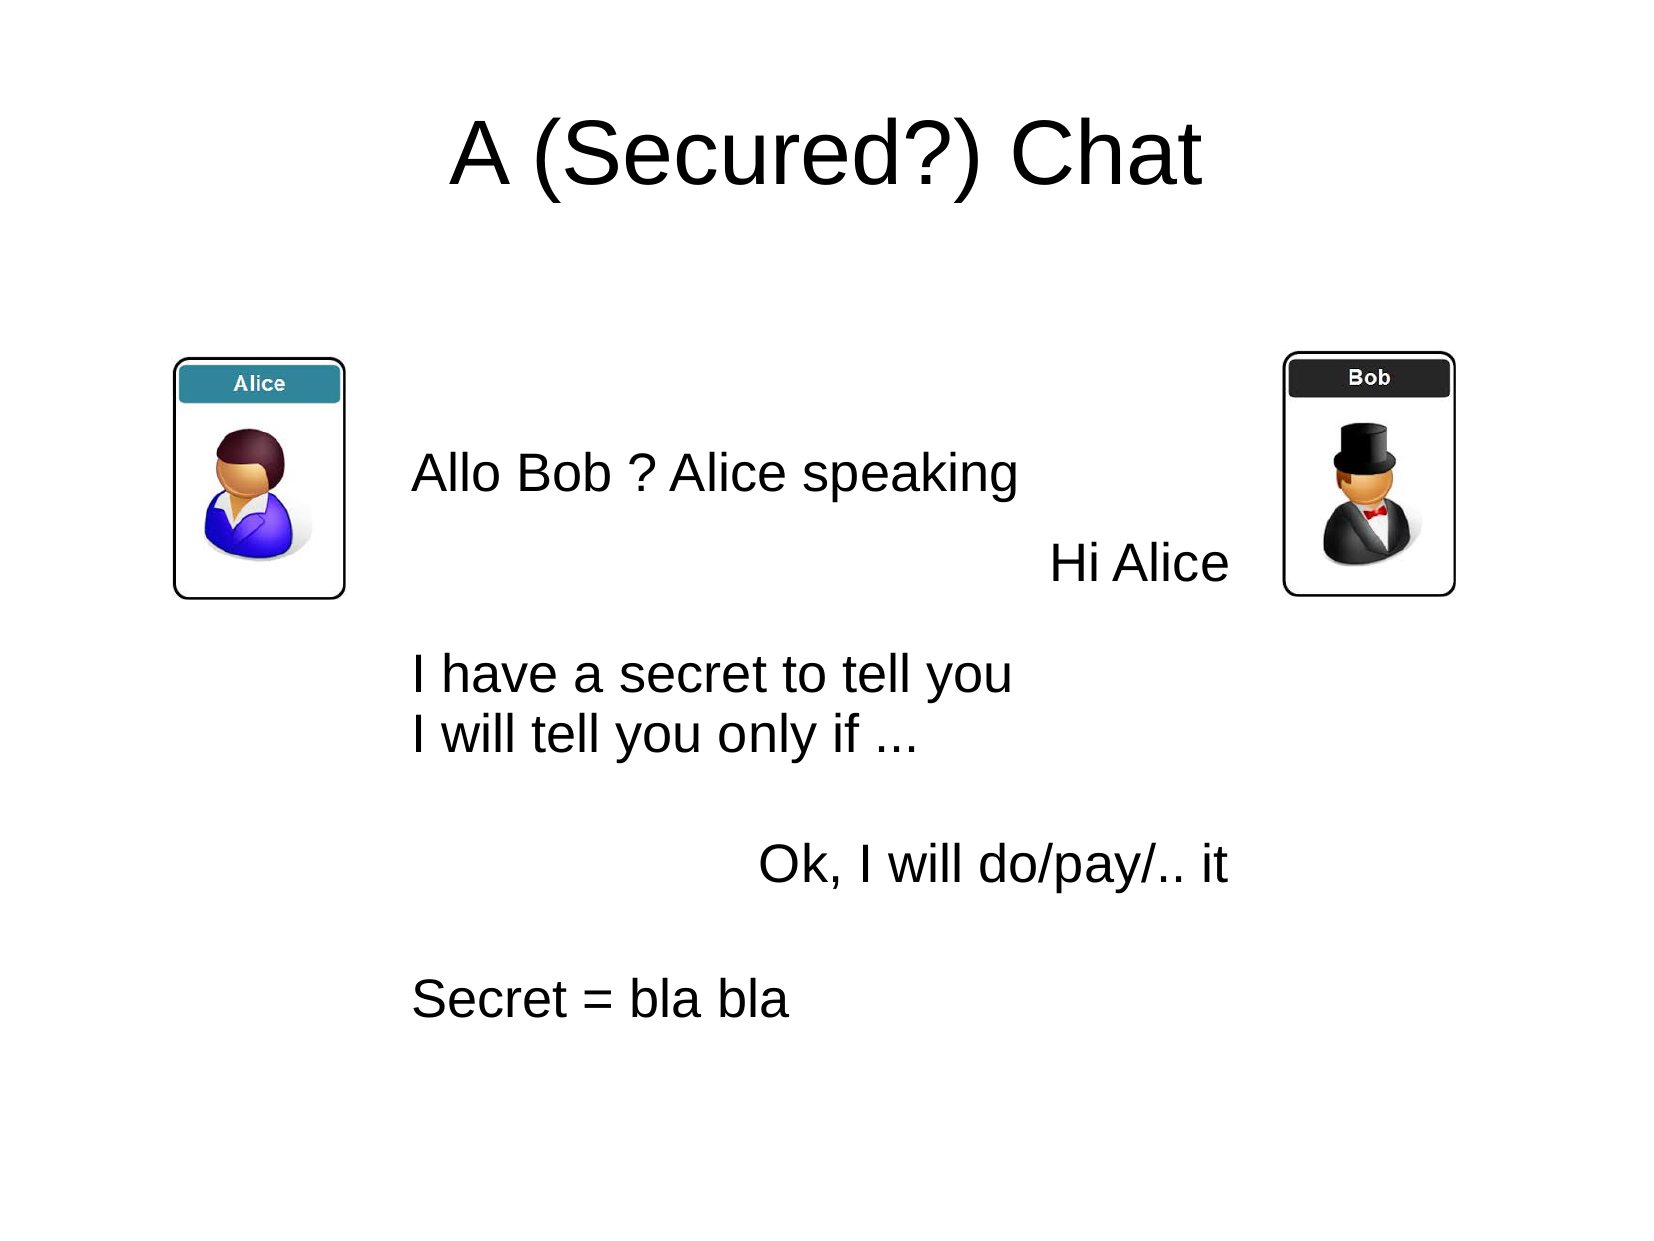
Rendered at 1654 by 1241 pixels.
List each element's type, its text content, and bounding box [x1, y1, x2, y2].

text_box Secret = bla bla [396, 960, 805, 1036]
text_box Ok, I will do/pay/.. it [744, 826, 1243, 902]
picture [172, 356, 346, 601]
text_box I have a secret to tell you I will tell you only if ... [396, 635, 1030, 772]
text_box Allo Bob ? Alice speaking [396, 435, 1037, 511]
title A (Secured?) Chat [82, 49, 1571, 257]
text_box Hi Alice [1035, 525, 1246, 601]
picture [1282, 350, 1456, 597]
